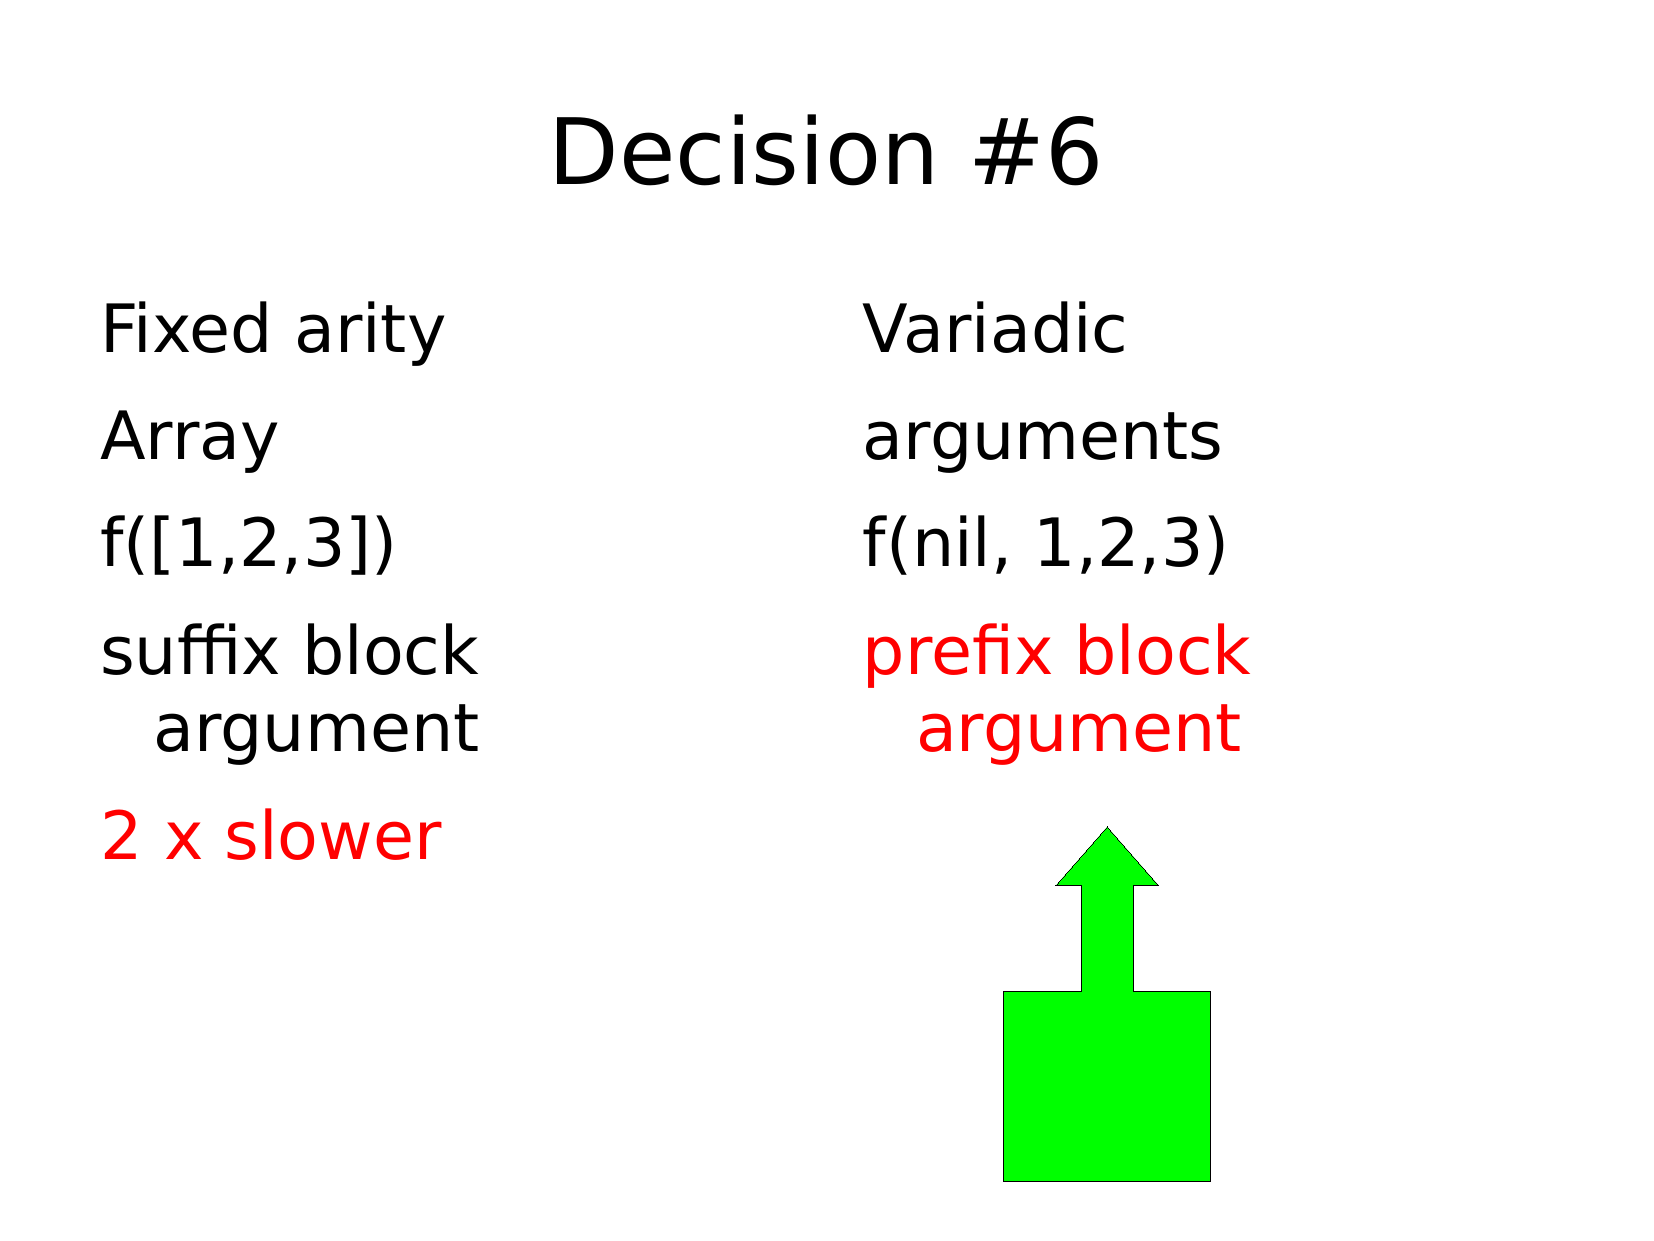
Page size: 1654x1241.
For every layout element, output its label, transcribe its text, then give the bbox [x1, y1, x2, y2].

text_box [1003, 826, 1211, 1182]
list Fixed arity Array f([1,2,3]) suffix block argument 2 x slower [82, 290, 809, 876]
list Variadic arguments f(nil, 1,2,3) prefix block argument [845, 290, 1572, 768]
title Decision #6 [82, 49, 1571, 257]
